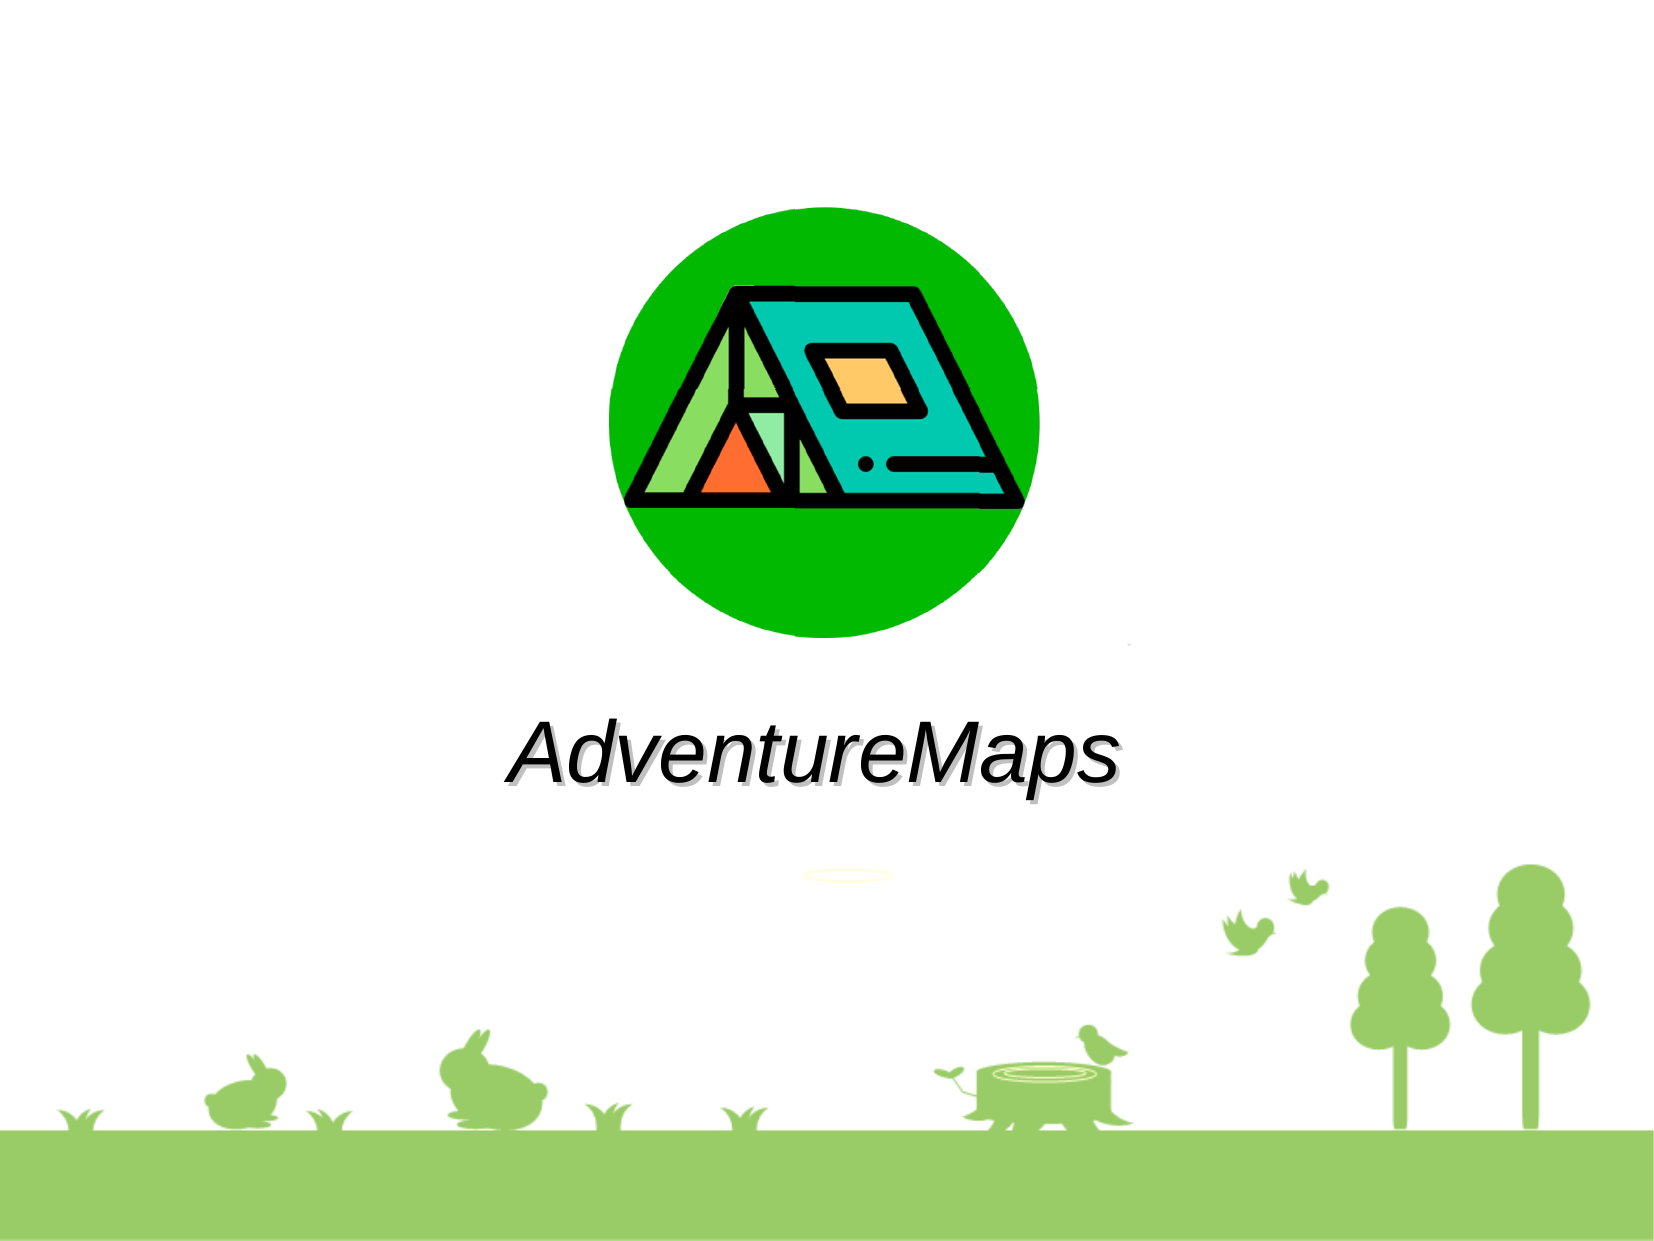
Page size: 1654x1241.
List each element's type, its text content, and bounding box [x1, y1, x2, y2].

subtitle AdventureMaps [70, 343, 1560, 1063]
picture [0, 0, 1654, 1241]
